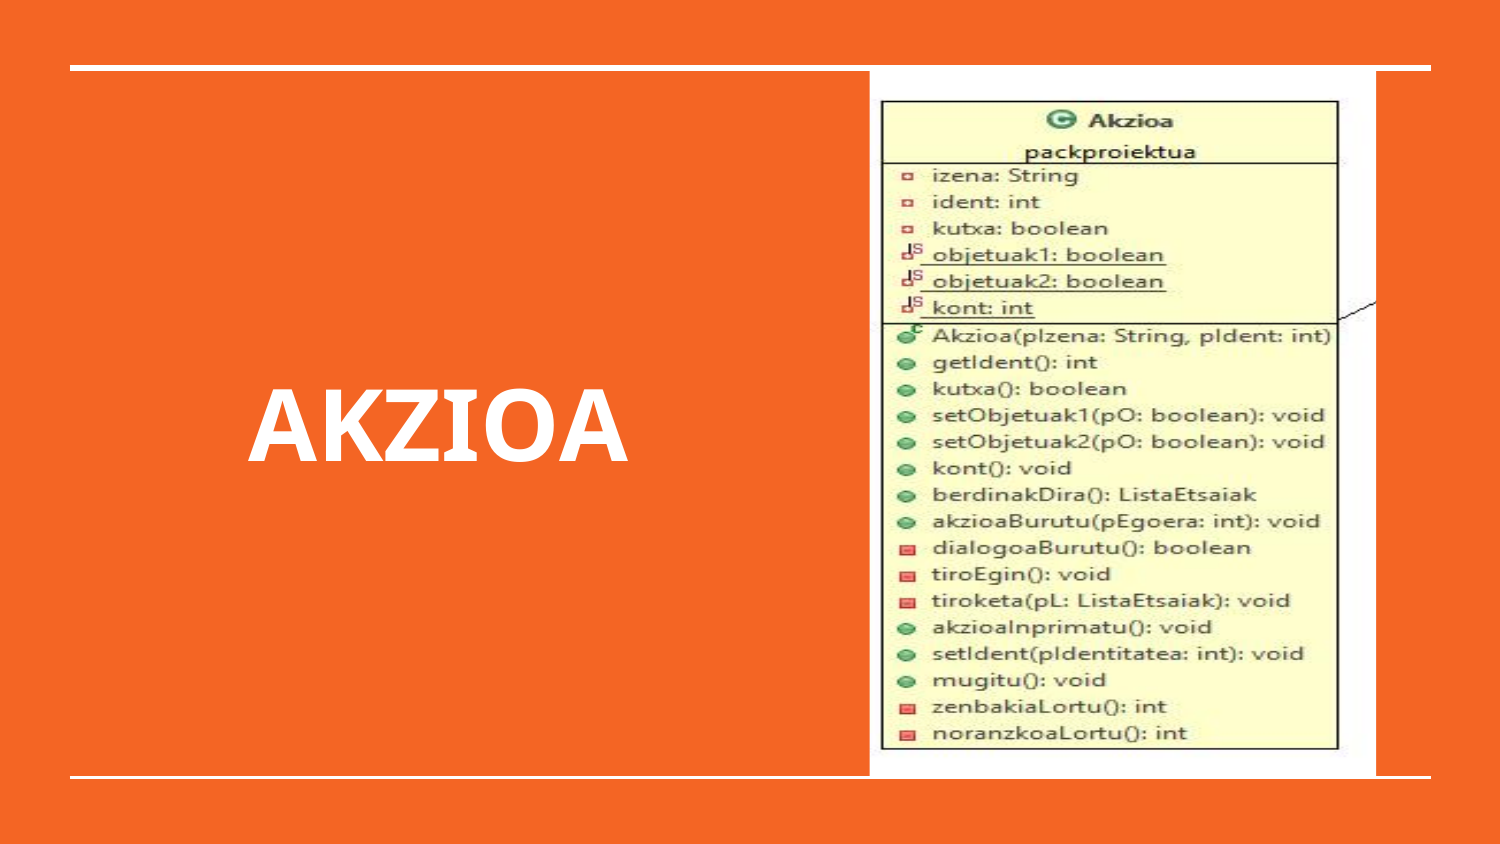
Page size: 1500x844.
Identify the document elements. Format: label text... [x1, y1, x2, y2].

picture [869, 67, 1377, 777]
title AKZIOA [171, 295, 707, 549]
